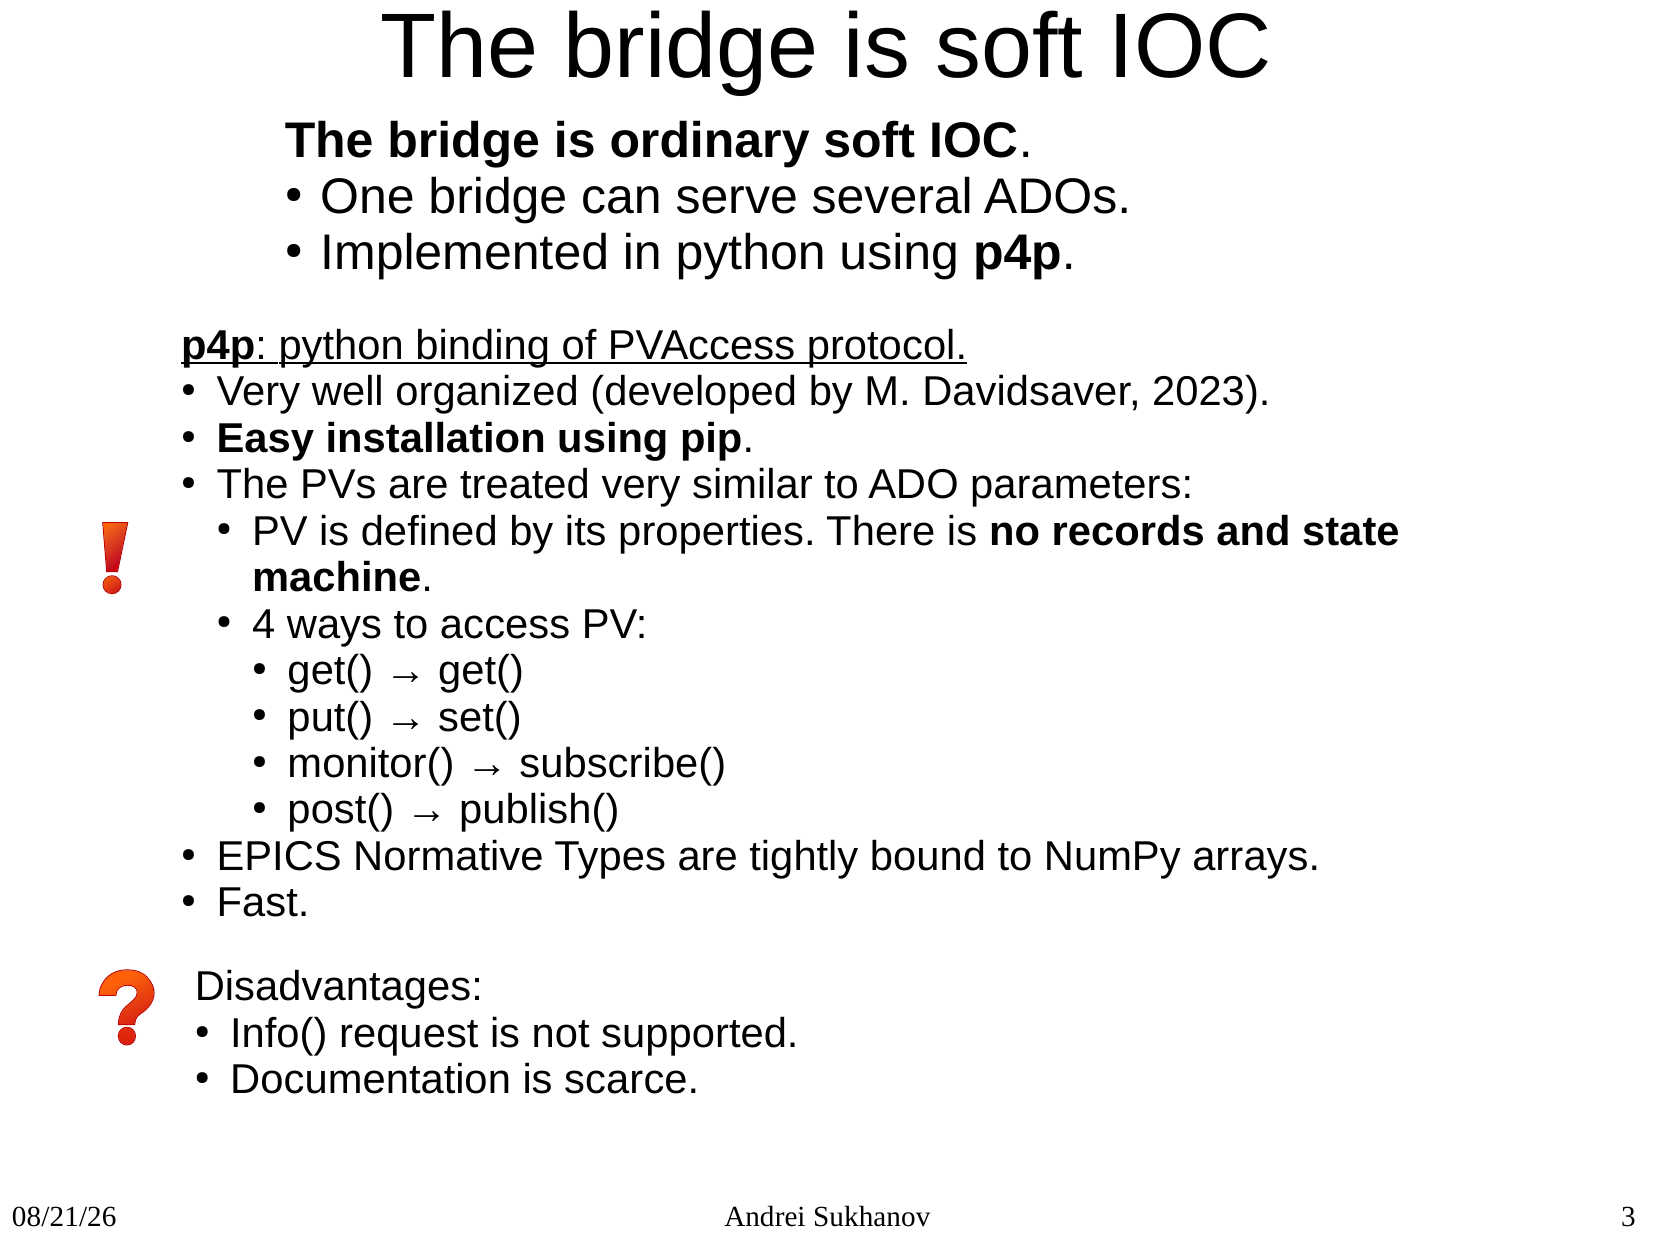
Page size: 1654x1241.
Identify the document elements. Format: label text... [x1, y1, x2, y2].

text_box p4p: python binding of PVAccess protocol. Very well organized (developed by M. Davidsaver, 2023). Easy installation using pip. The PVs are treated very similar to ADO parameters: PV is defined by its properties. There is no records and state machine. 4 ways to access PV: get() → get() put() → set() monitor() → subscribe() post() → publish() EPICS Normative Types are tightly bound to NumPy arrays. Fast. [166, 314, 1471, 934]
picture [75, 955, 181, 1061]
text_box The bridge is ordinary soft IOC. One bridge can serve several ADOs. Implemented in python using p4p. [270, 105, 1306, 288]
picture [61, 505, 167, 611]
title The bridge is soft IOC [82, 0, 1571, 98]
text_box Disadvantages: Info() request is not supported. Documentation is scarce. [180, 955, 886, 1111]
